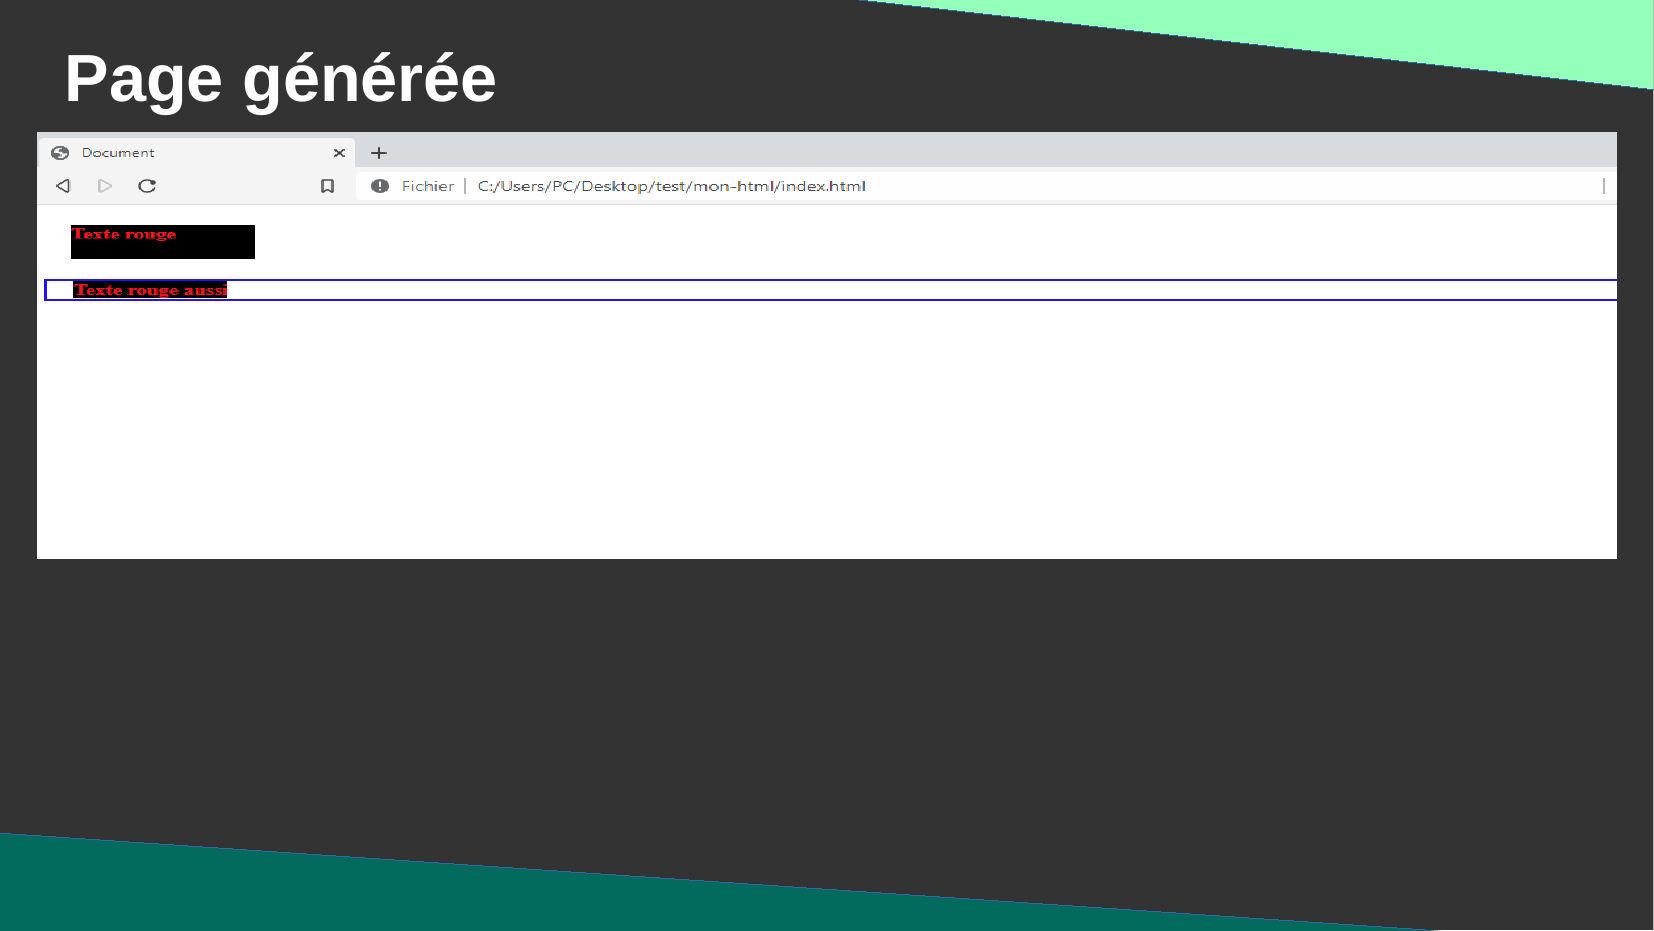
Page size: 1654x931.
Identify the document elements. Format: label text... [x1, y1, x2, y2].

title Page générée [64, 40, 1553, 118]
picture [37, 132, 1617, 559]
text_box [859, 0, 1654, 90]
